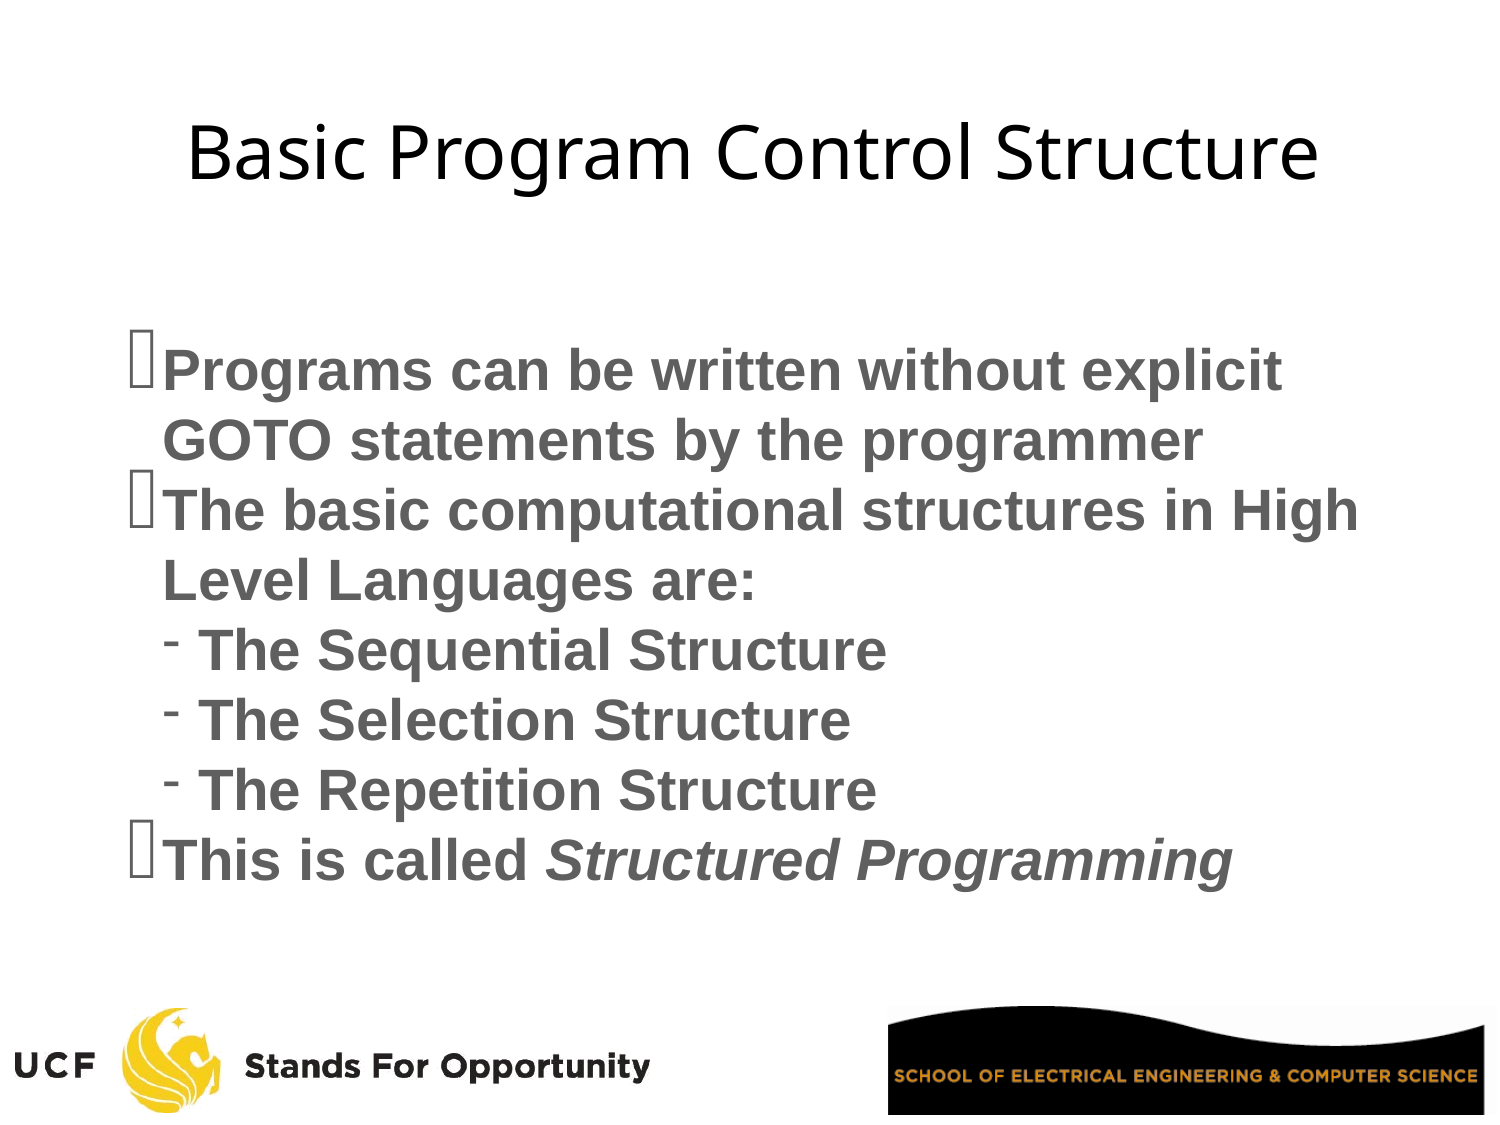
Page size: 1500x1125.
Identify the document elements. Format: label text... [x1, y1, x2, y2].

picture [887, 1006, 1497, 1115]
text_box Programs can be written without explicit GOTO statements by the programmer The basic computational structures in High Level Languages are: The Sequential Structure The Selection Structure The Repetition Structure This is called Structured Programming [112, 324, 1388, 1000]
picture [15, 1008, 650, 1113]
text_box Basic Program Control Structure [79, 52, 1427, 248]
